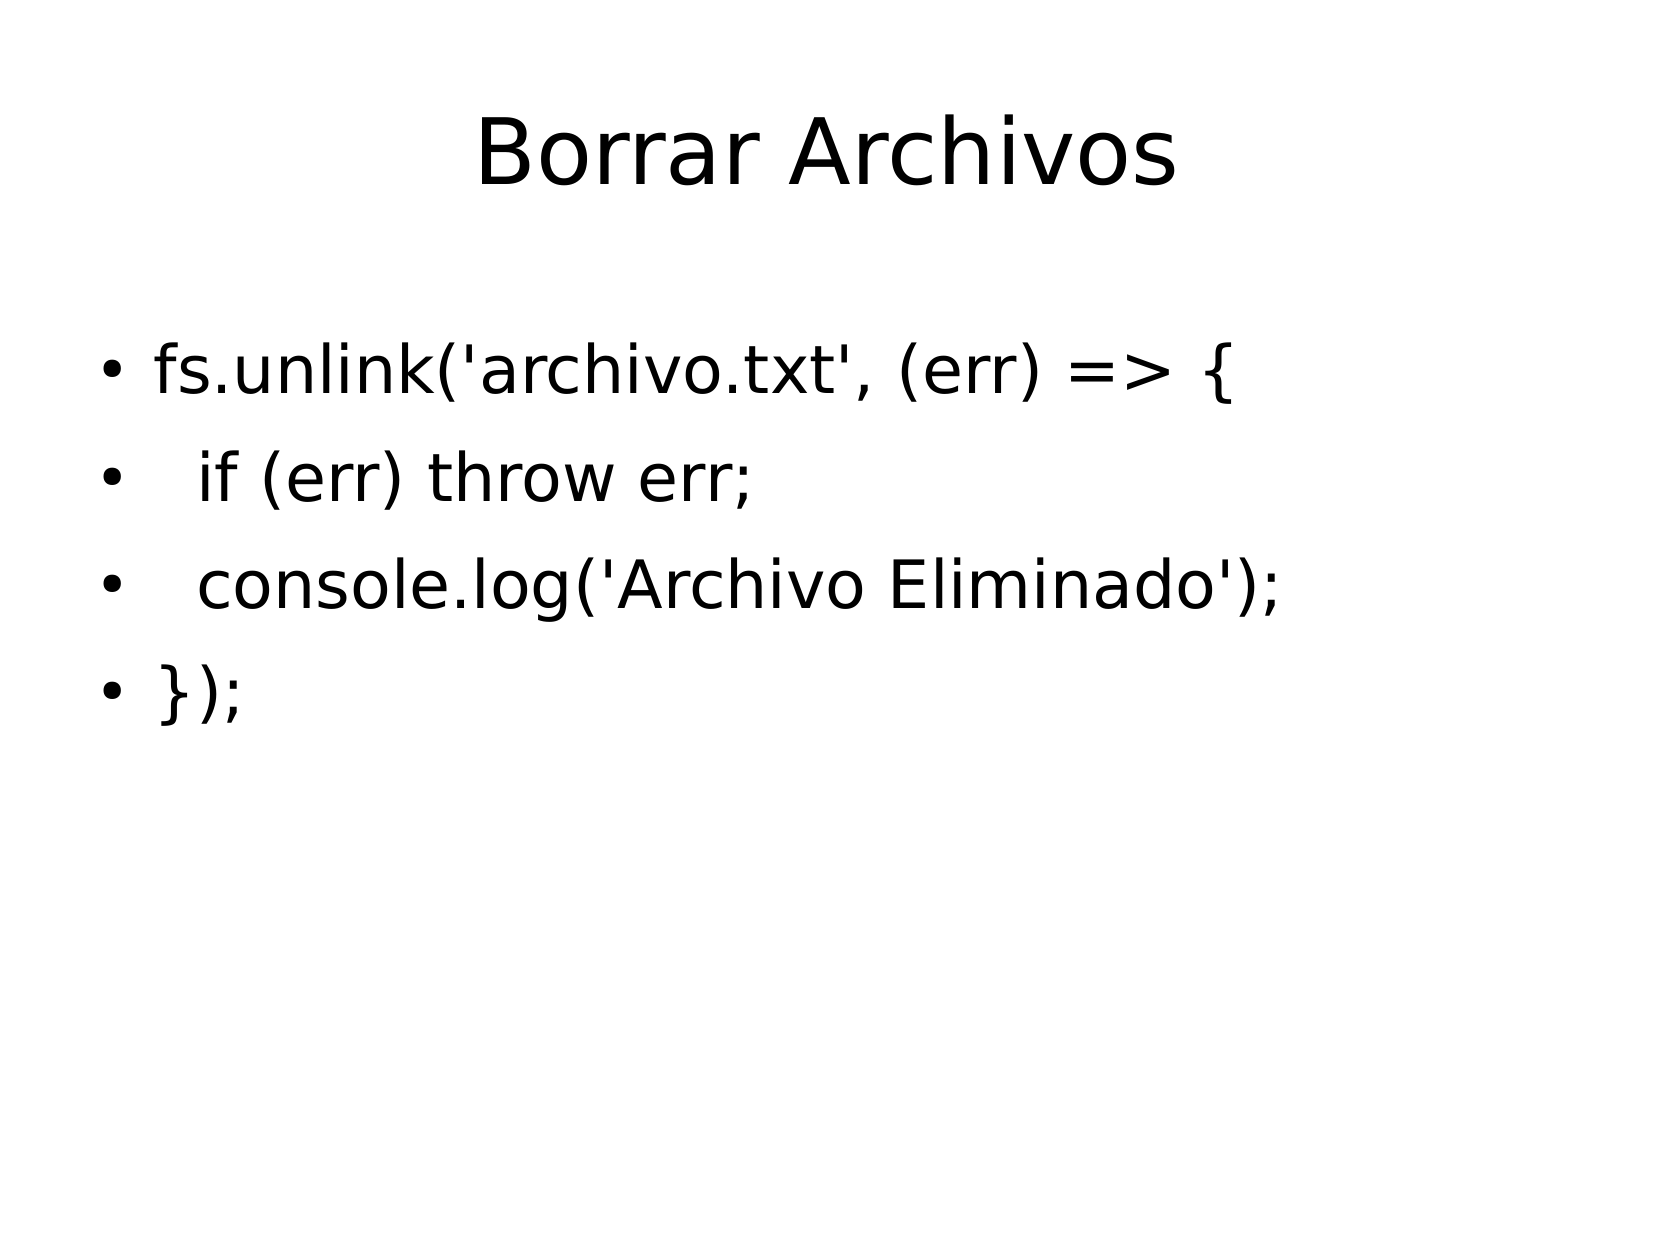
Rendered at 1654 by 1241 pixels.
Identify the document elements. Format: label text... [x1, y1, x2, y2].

title Borrar Archivos [82, 49, 1571, 257]
list fs.unlink('archivo.txt', (err) => { if (err) throw err; console.log('Archivo Eliminado'); }); [82, 331, 1571, 1052]
